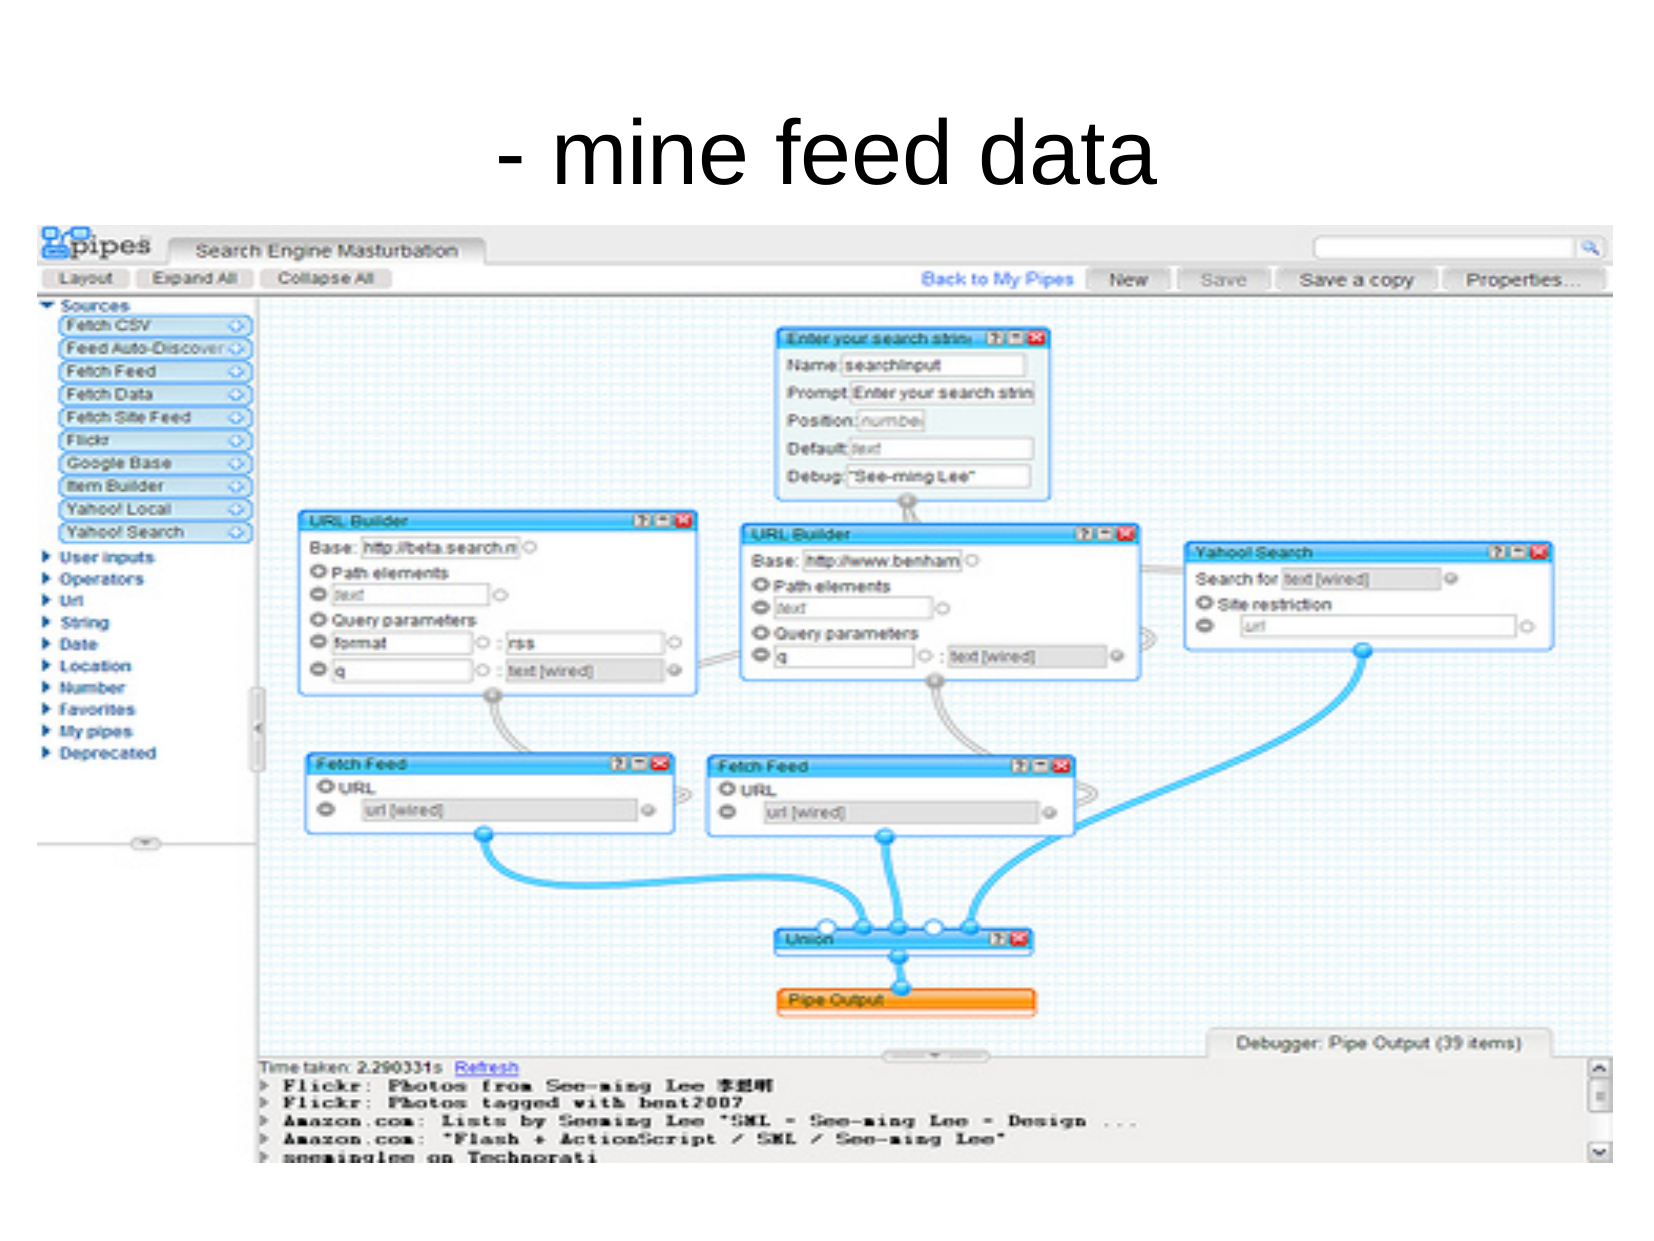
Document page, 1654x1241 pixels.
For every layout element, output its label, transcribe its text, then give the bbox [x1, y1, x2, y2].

picture [37, 225, 1613, 1163]
title - mine feed data [82, 56, 1571, 225]
